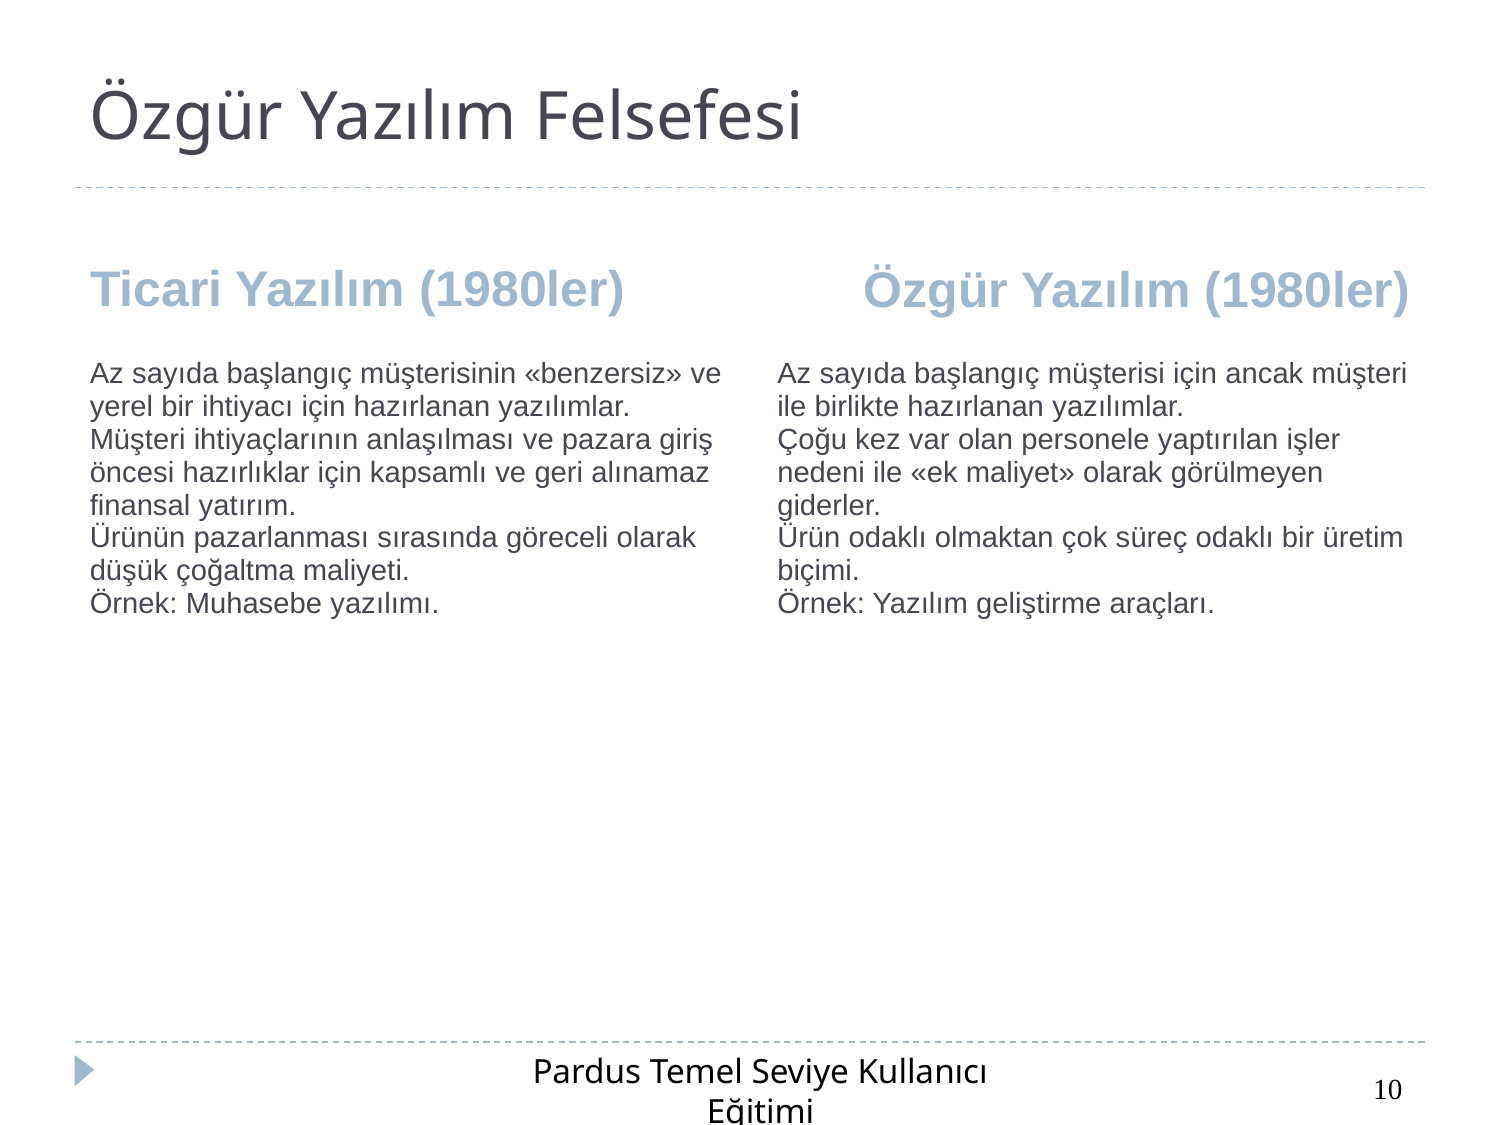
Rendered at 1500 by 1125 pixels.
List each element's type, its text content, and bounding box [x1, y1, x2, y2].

list Az sayıda başlangıç müşterisinin «benzersiz» ve yerel bir ihtiyacı için hazırlanan yazılımlar. Müşteri ihtiyaçlarının anlaşılması ve pazara giriş öncesi hazırlıklar için kapsamlı ve geri alınamaz finansal yatırım. Ürünün pazarlanması sırasında göreceli olarak düşük çoğaltma maliyeti. Örnek: Muhasebe yazılımı. [75, 350, 738, 1013]
title Özgür Yazılım Felsefesi [75, 37, 1425, 188]
list Az sayıda başlangıç müşterisi için ancak müşteri ile birlikte hazırlanan yazılımlar. Çoğu kez var olan personele yaptırılan işler nedeni ile «ek maliyet» olarak görülmeyen giderler. Ürün odaklı olmaktan çok süreç odaklı bir üretim biçimi. Örnek: Yazılım geliştirme araçları. [762, 350, 1425, 1013]
list Ticari Yazılım (1980ler) [75, 210, 738, 324]
list Özgür Yazılım (1980ler) [762, 212, 1426, 325]
